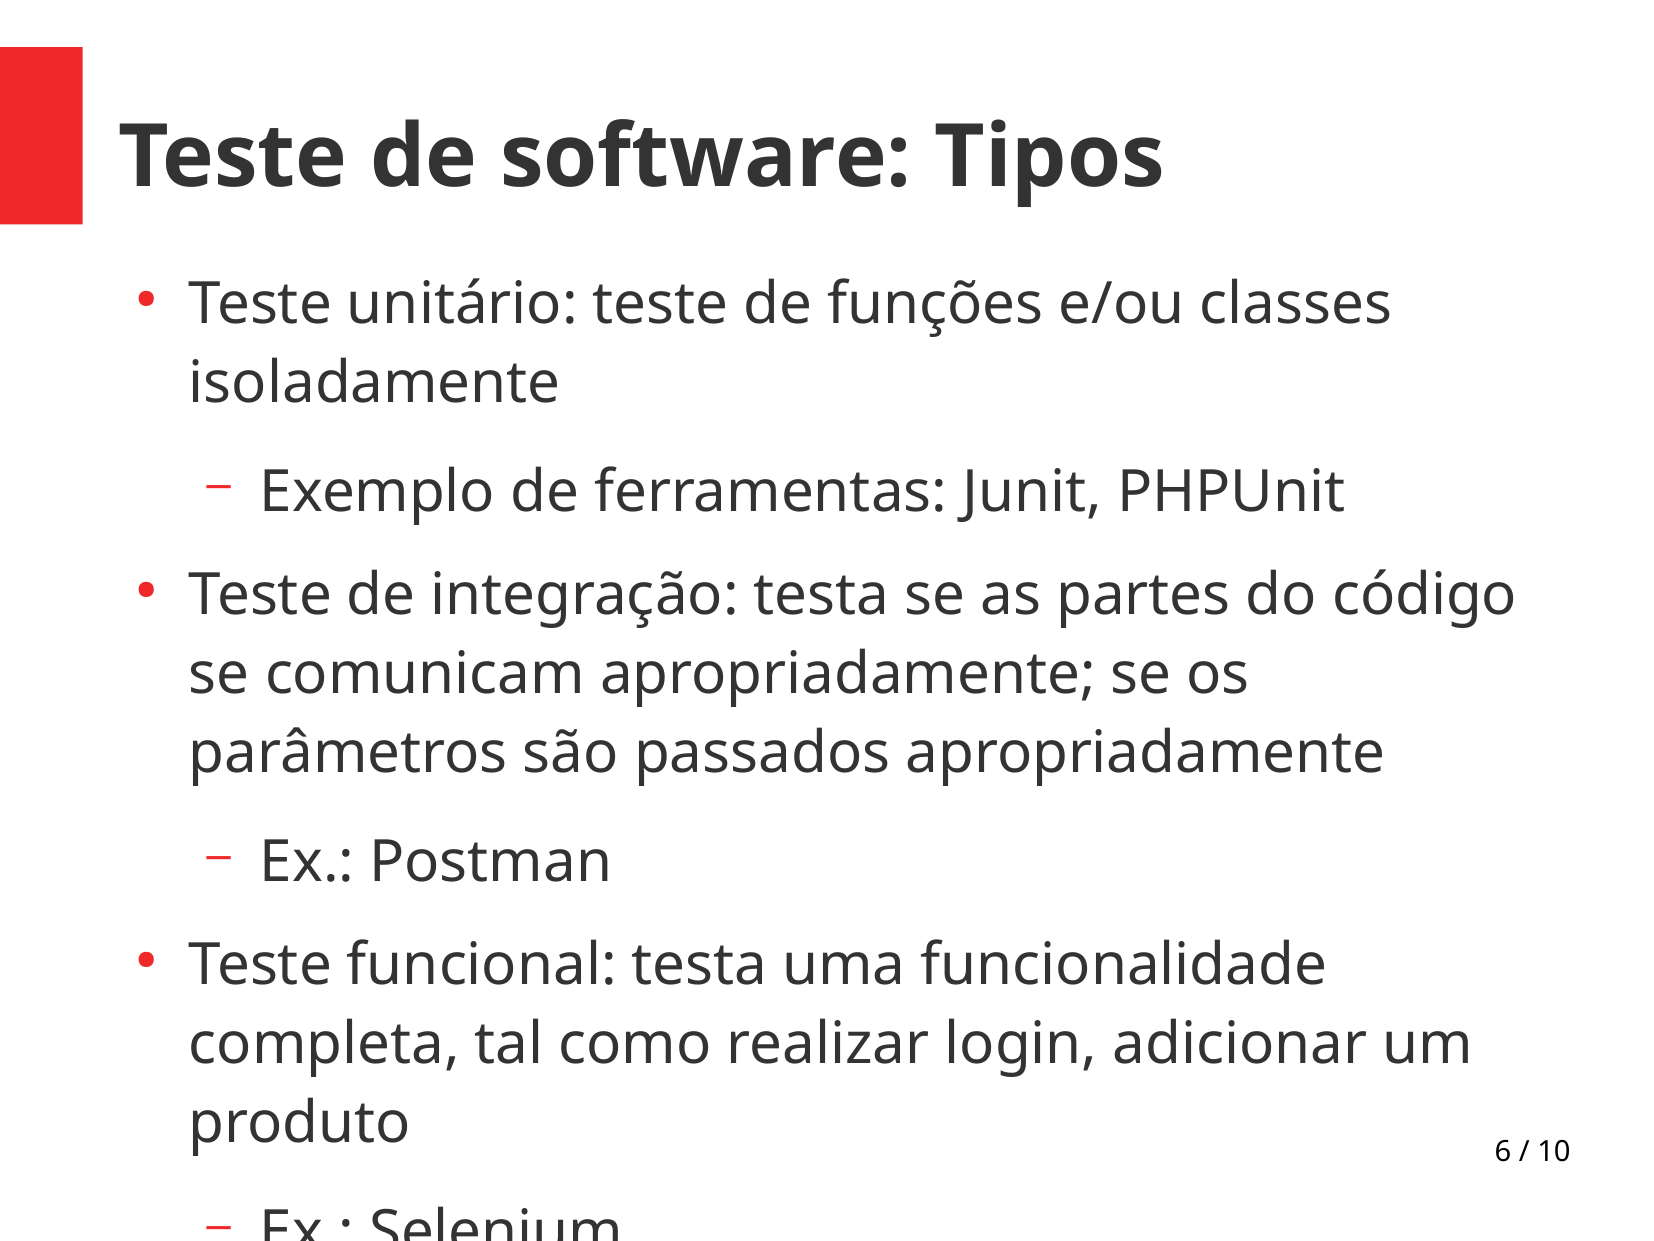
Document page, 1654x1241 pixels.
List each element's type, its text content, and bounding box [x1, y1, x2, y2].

list Teste unitário: teste de funções e/ou classes isoladamente Exemplo de ferramentas: Junit, PHPUnit Teste de integração: testa se as partes do código se comunicam apropriadamente; se os parâmetros são passados apropriadamente Ex.: Postman Teste funcional: testa uma funcionalidade completa, tal como realizar login, adicionar um produto Ex.: Selenium [118, 261, 1536, 981]
title Teste de software: Tipos [118, 49, 1571, 257]
